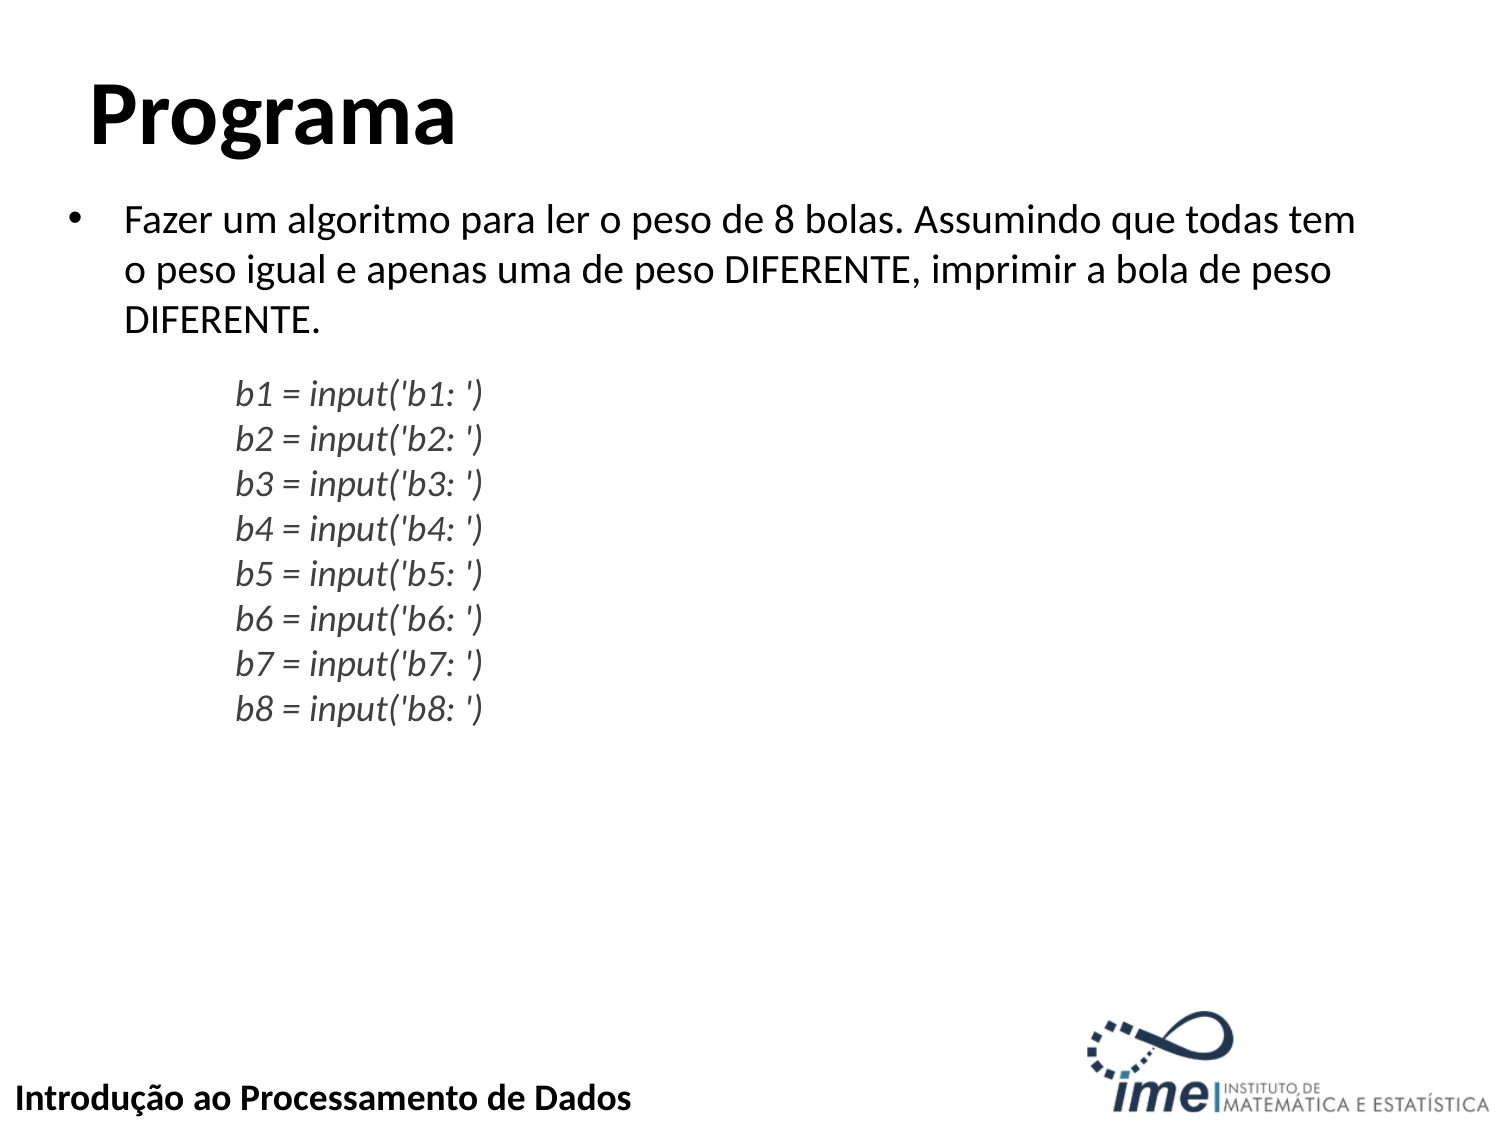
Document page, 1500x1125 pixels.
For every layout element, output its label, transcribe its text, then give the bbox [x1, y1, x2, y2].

picture [1086, 1011, 1495, 1115]
title Programa [75, 45, 1425, 233]
text_box b1 = input('b1: ') b2 = input('b2: ') b3 = input('b3: ') b4 = input('b4: ') b5 = input('b5: ') b6 = input('b6: ') b7 = input('b7: ') b8 = input('b8: ') [220, 361, 499, 737]
list Fazer um algoritmo para ler o peso de 8 bolas. Assumindo que todas tem o peso igual e apenas uma de peso DIFERENTE, imprimir a bola de peso DIFERENTE. [53, 184, 1404, 390]
